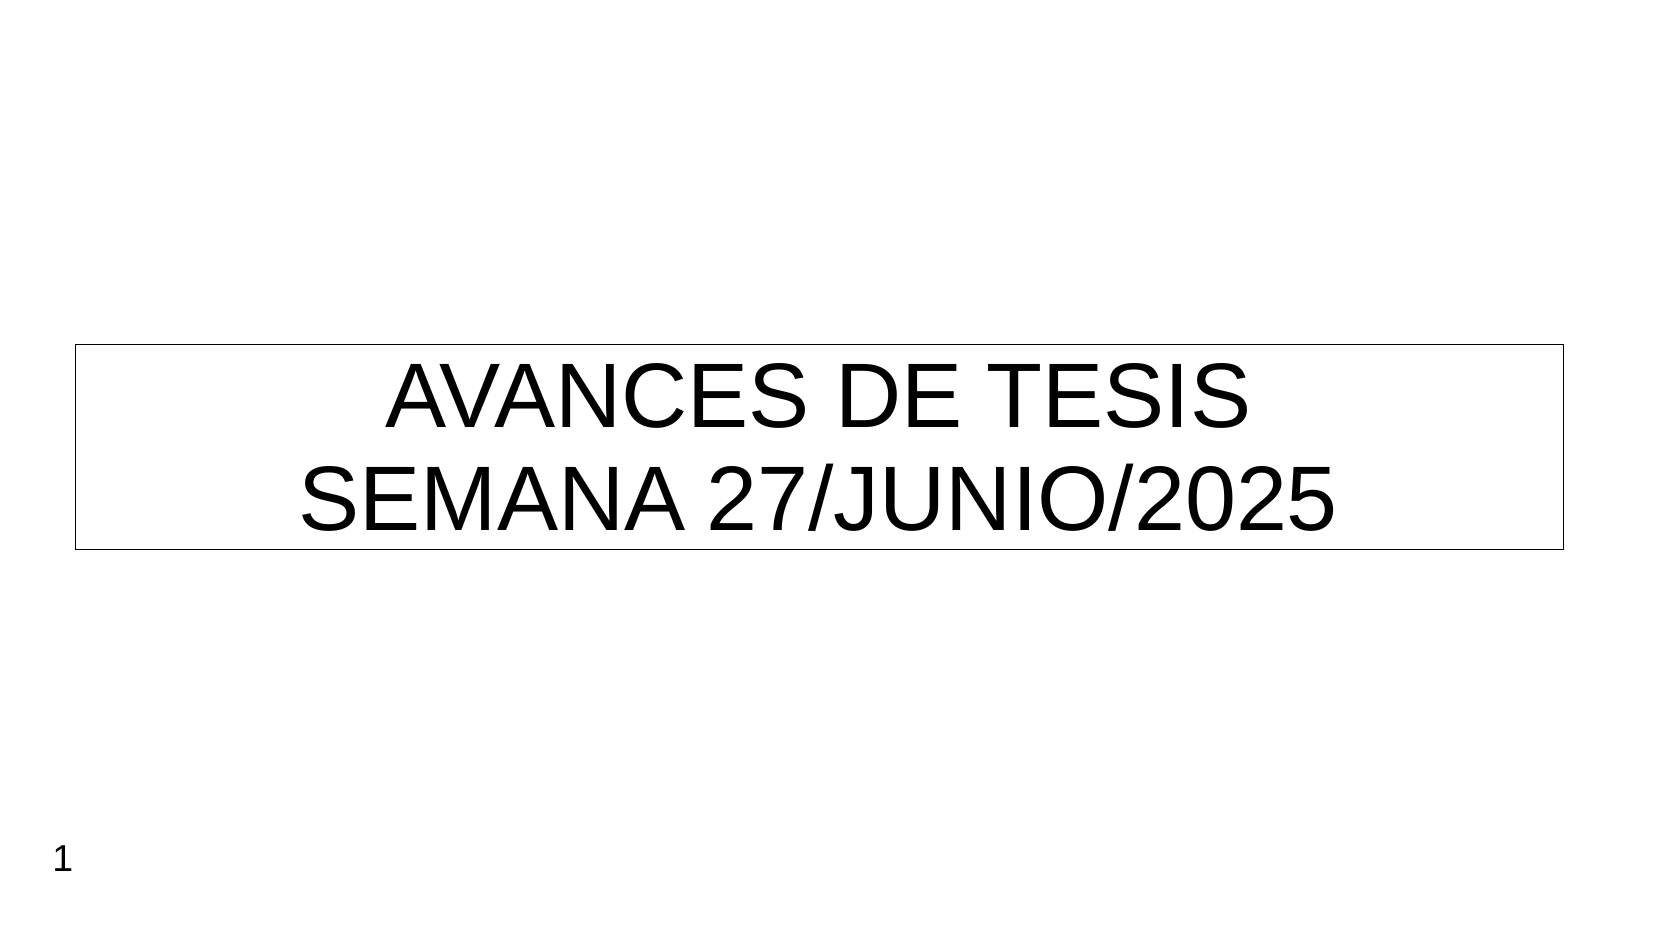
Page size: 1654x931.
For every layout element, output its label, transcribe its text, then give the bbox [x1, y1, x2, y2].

text_box <number> [37, 829, 667, 901]
title AVANCES DE TESIS SEMANA 27/JUNIO/2025 [75, 344, 1564, 550]
